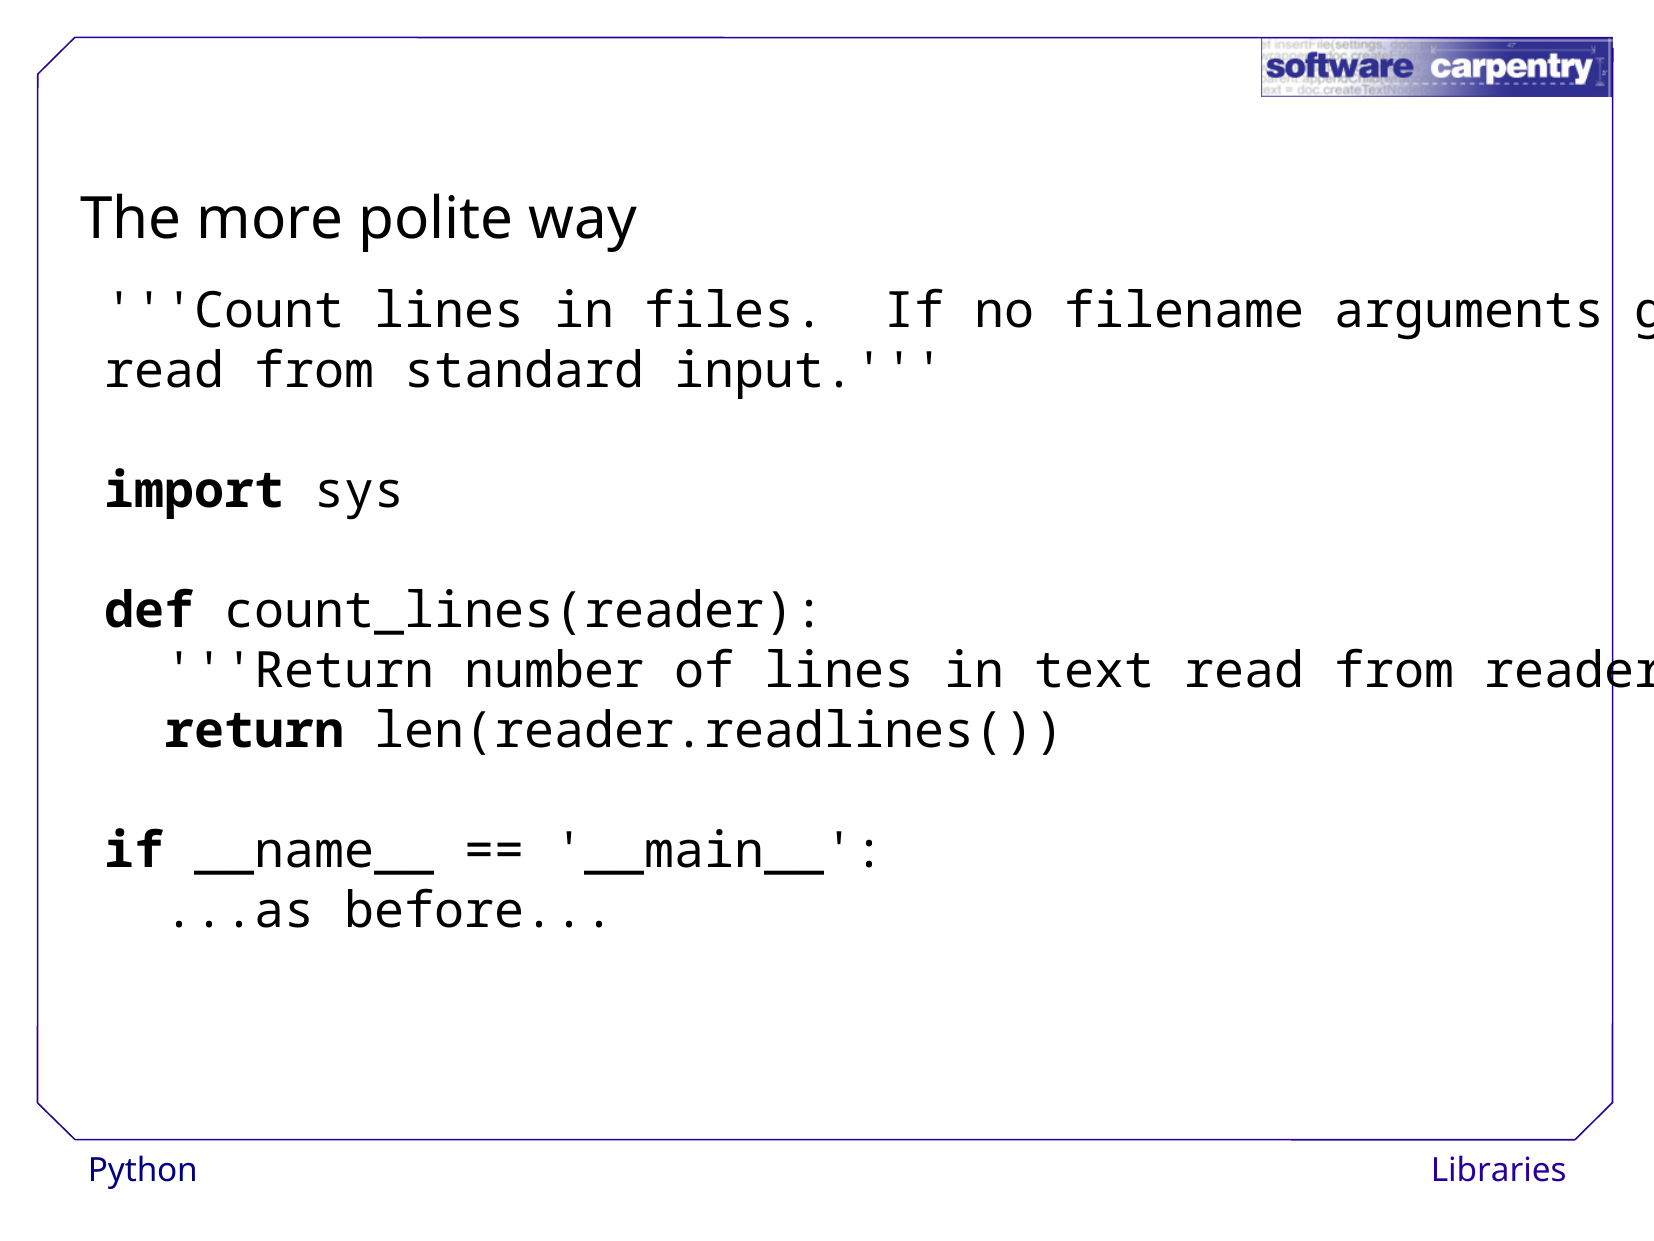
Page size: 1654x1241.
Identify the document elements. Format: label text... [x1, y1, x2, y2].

text_box '''Count lines in files. If no filename arguments given, read from standard input.''' import sys def count_lines(reader): '''Return number of lines in text read from reader.''' return len(reader.readlines()) if __name__ == '__main__': ...as before... [89, 270, 1546, 1093]
text_box The more polite way [65, 138, 802, 259]
picture [1261, 39, 1613, 97]
